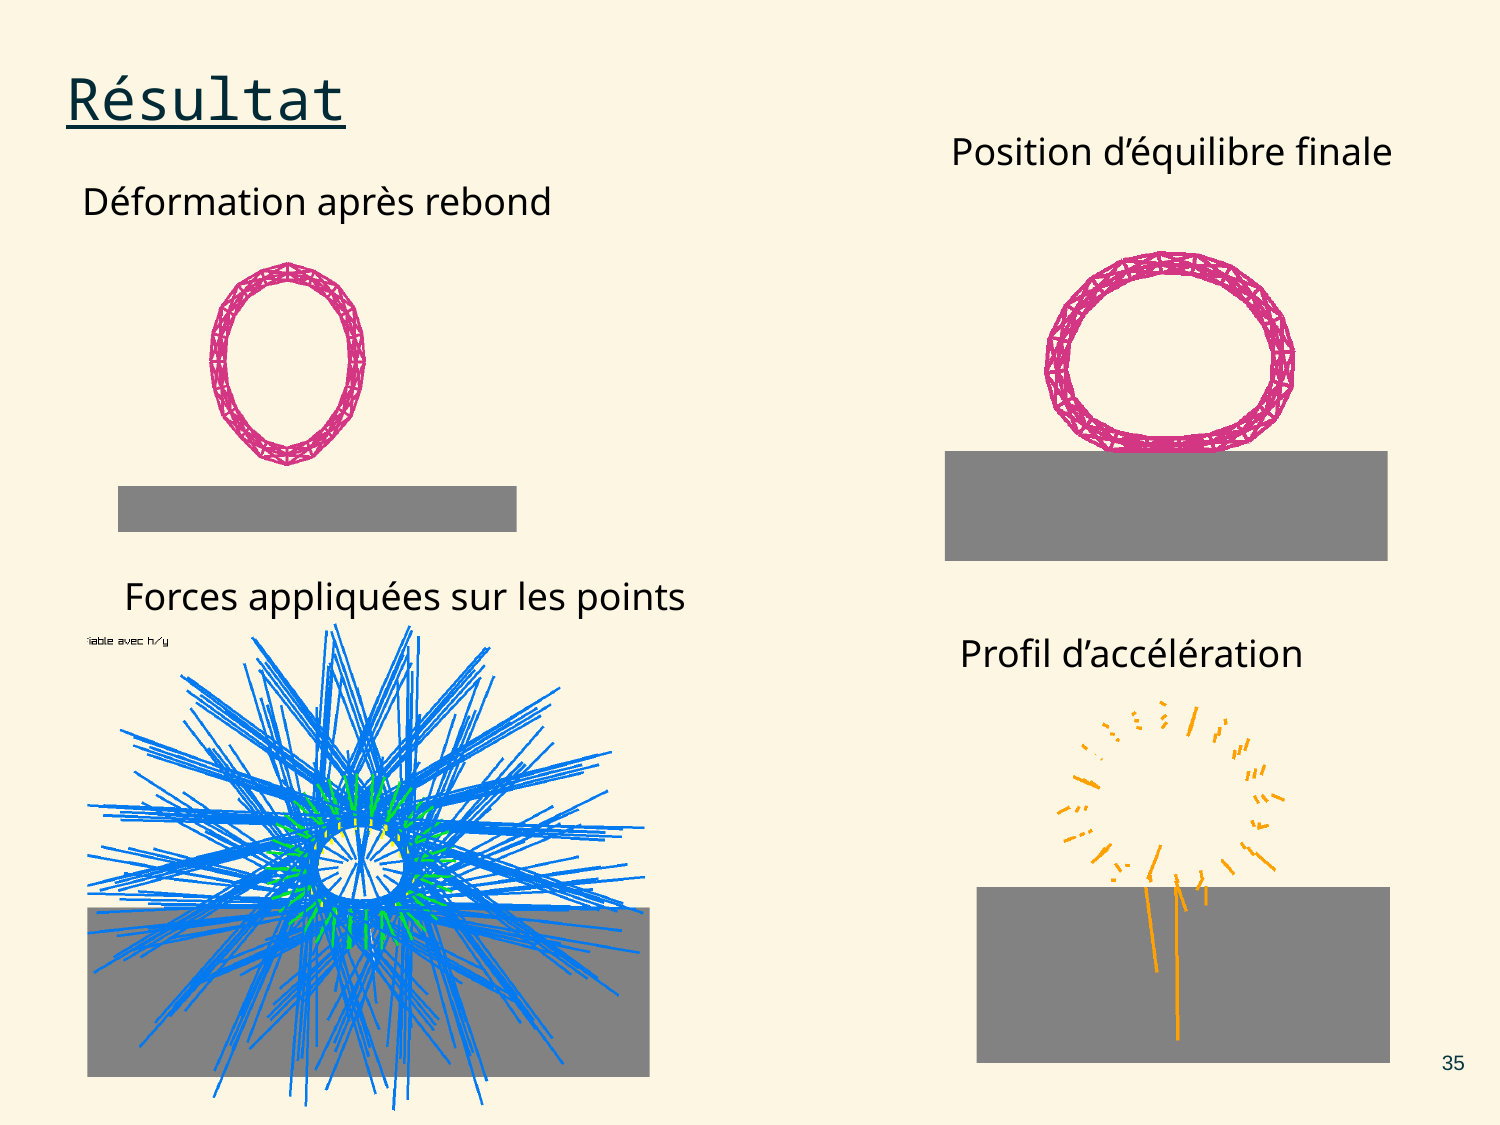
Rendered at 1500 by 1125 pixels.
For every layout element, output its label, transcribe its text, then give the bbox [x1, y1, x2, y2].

text_box Forces appliquées sur les points [109, 563, 687, 624]
picture [118, 245, 517, 532]
text_box Profil d’accélération [944, 620, 1313, 680]
text_box Position d’équilibre finale [936, 118, 1403, 178]
slide_number <numéro> [1389, 1019, 1480, 1106]
picture [976, 679, 1390, 1063]
text_box Déformation après rebond [67, 168, 548, 229]
title Résultat [51, 43, 1449, 169]
picture [944, 178, 1388, 561]
picture [87, 620, 650, 1122]
